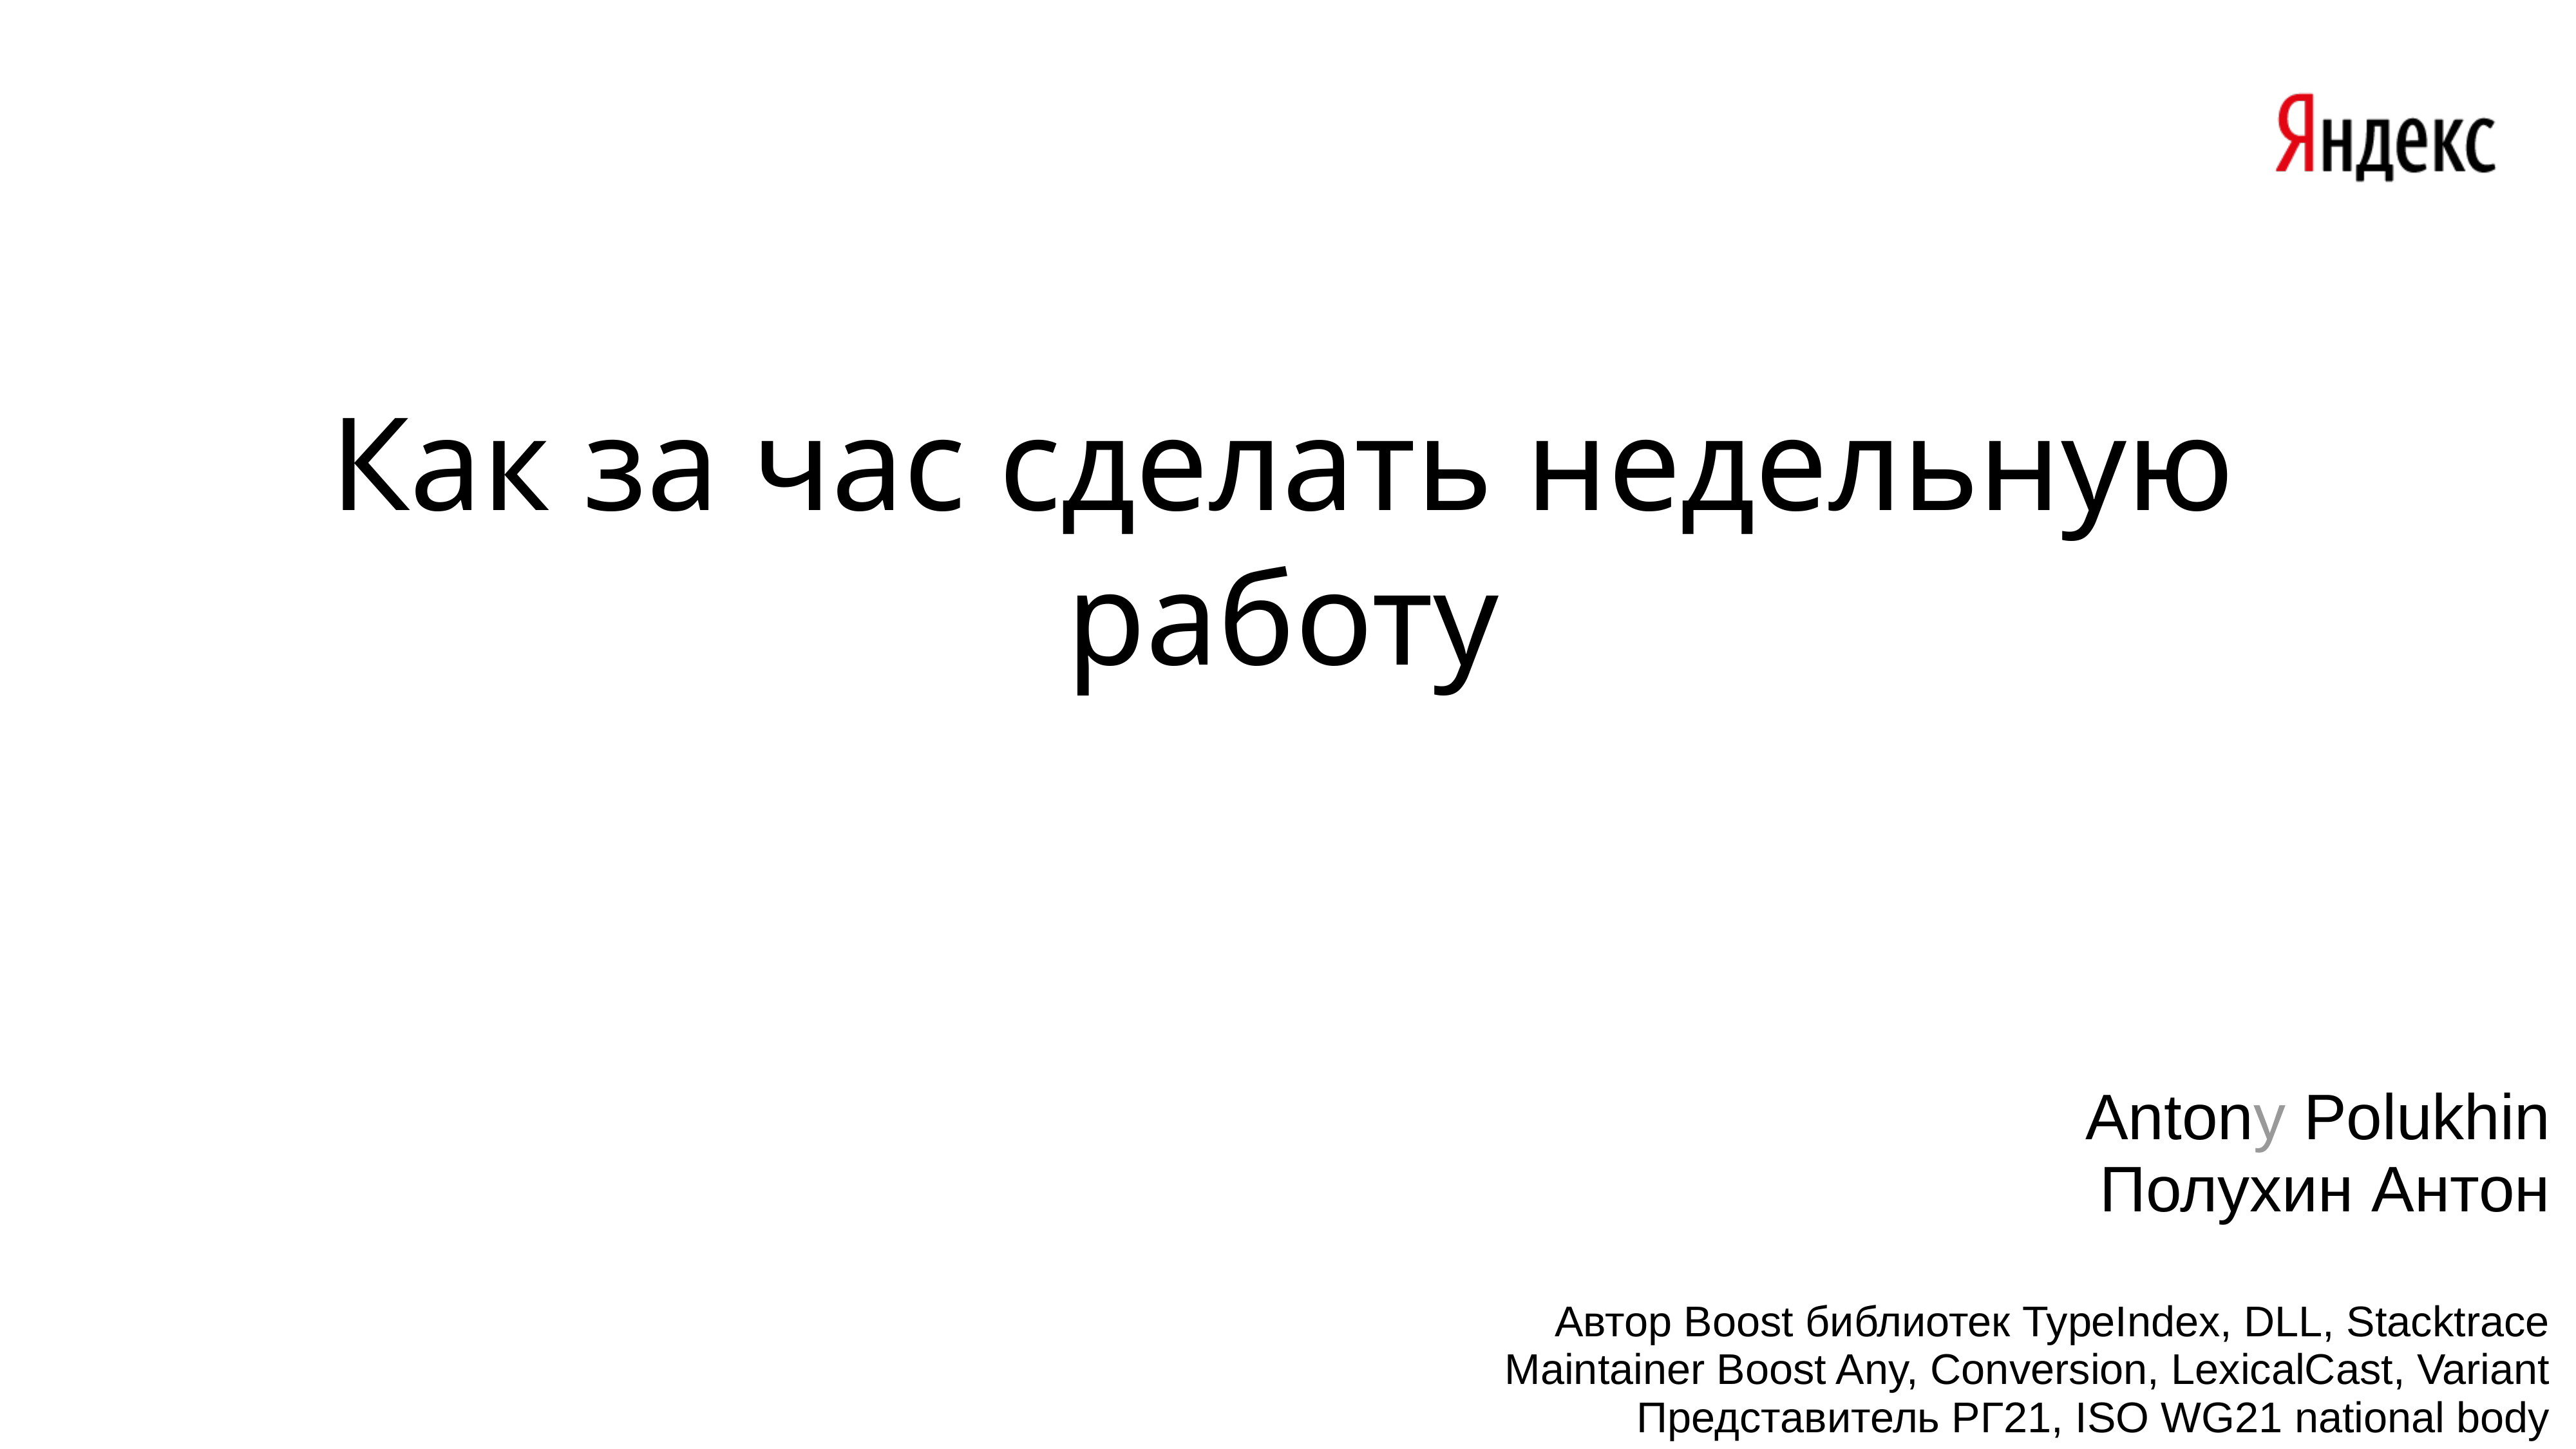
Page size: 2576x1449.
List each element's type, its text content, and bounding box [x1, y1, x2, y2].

text_box Antony Polukhin Полухин Антон Автор Boost библиотек TypeIndex, DLL, Stacktrace Maintainer Boost Any, Conversion, LexicalСast, Variant Представитель РГ21, ISO WG21 national body [68, 1076, 2561, 1448]
picture [2275, 85, 2512, 193]
title Как за час сделать недельную работу [205, 155, 2370, 918]
